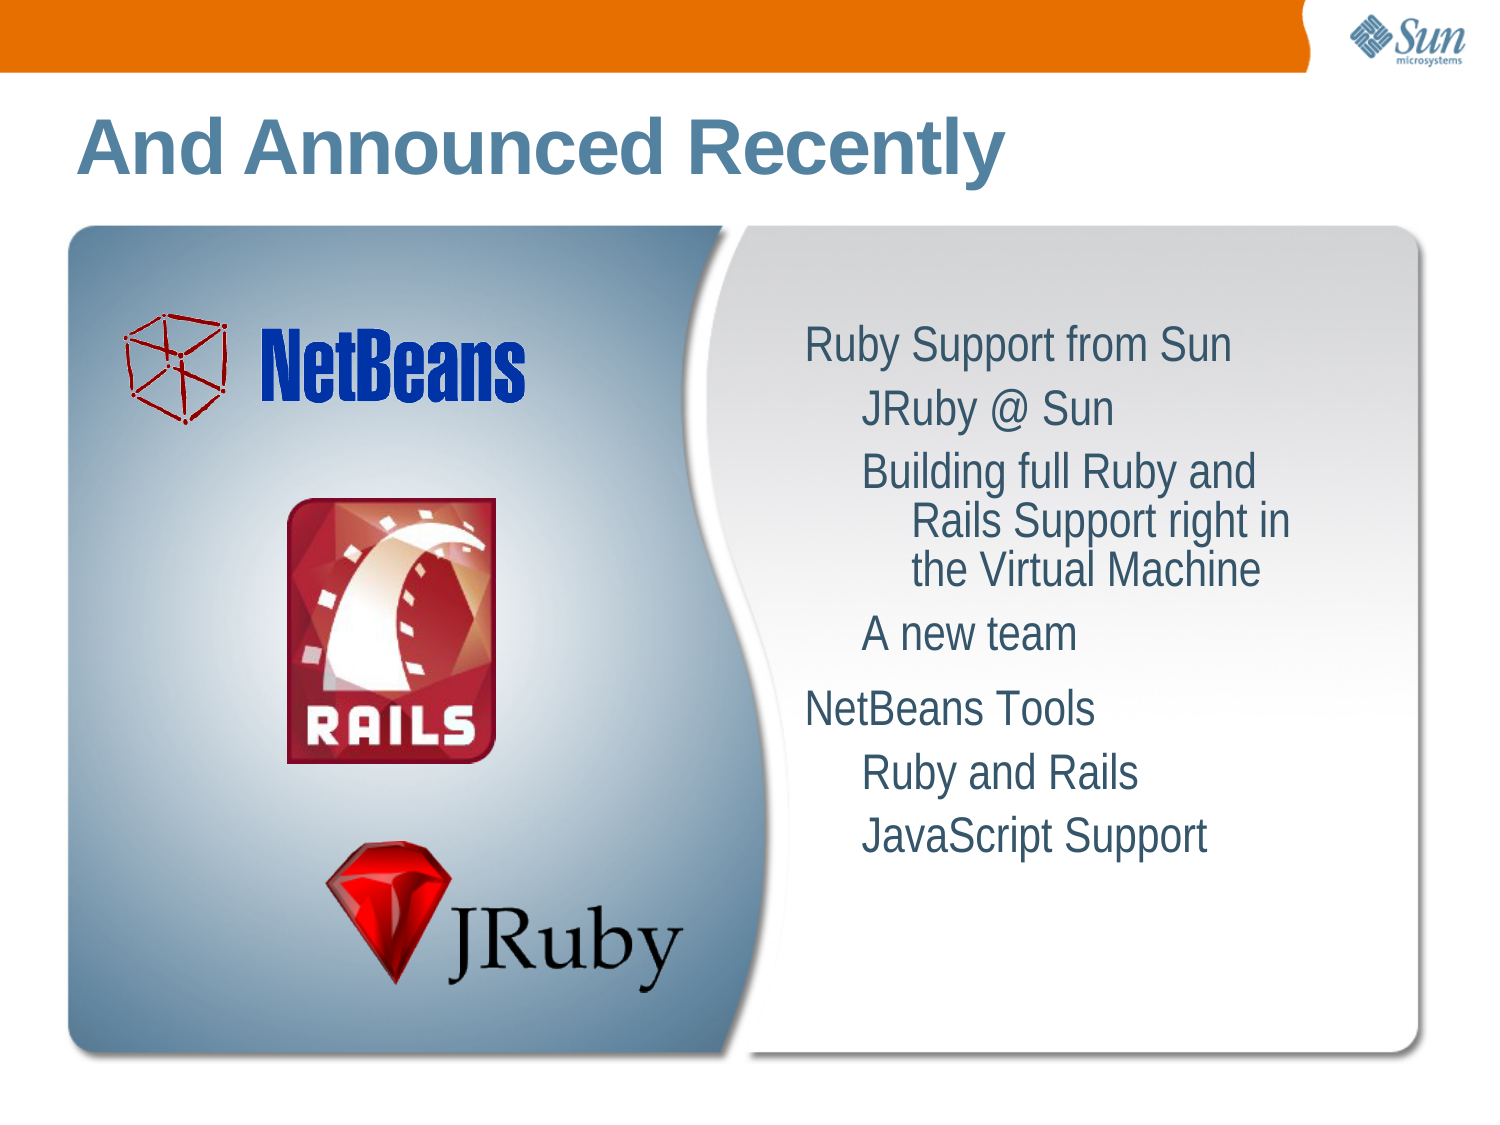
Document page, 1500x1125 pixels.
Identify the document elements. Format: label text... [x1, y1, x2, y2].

picture [0, 0, 1500, 75]
list Ruby Support from Sun JRuby @ Sun Building full Ruby and Rails Support right in the Virtual Machine A new team NetBeans Tools Ruby and Rails JavaScript Support [785, 322, 1411, 910]
title And Announced Recently [75, 110, 1438, 216]
picture [64, 223, 1440, 1064]
